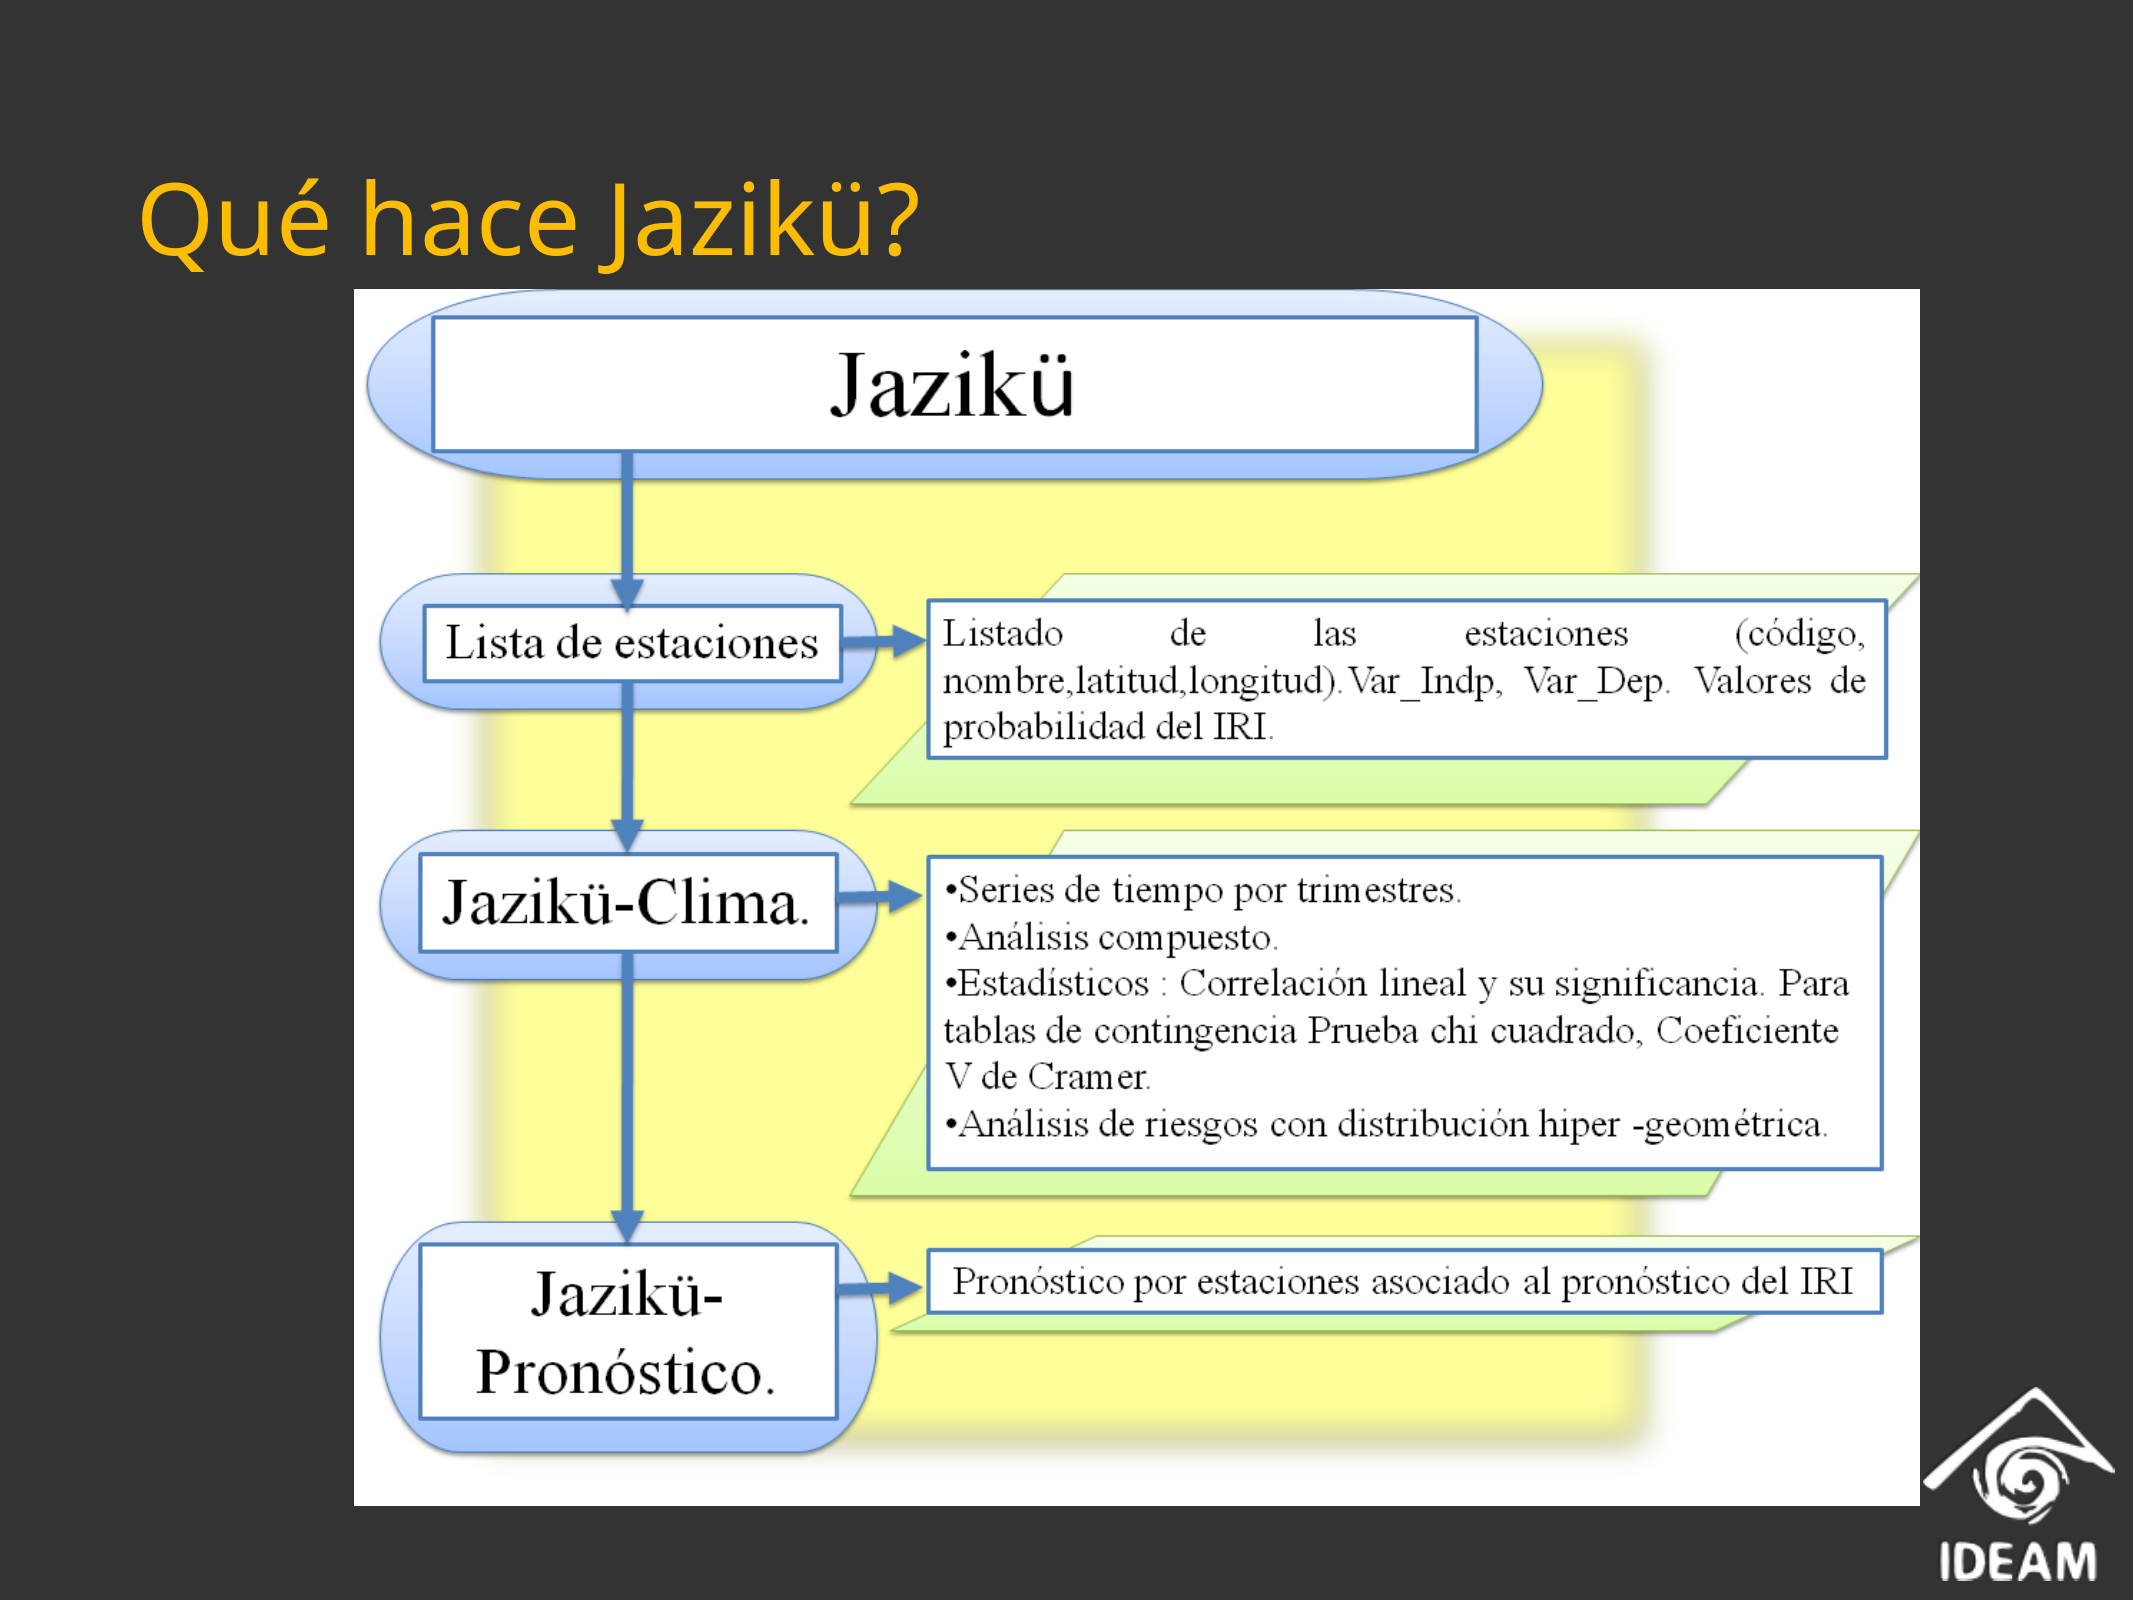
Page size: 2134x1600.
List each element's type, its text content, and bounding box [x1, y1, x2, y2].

picture [354, 289, 1920, 1506]
picture [1923, 1387, 2115, 1581]
text_box Qué hace Jazikü? [136, 147, 1914, 284]
